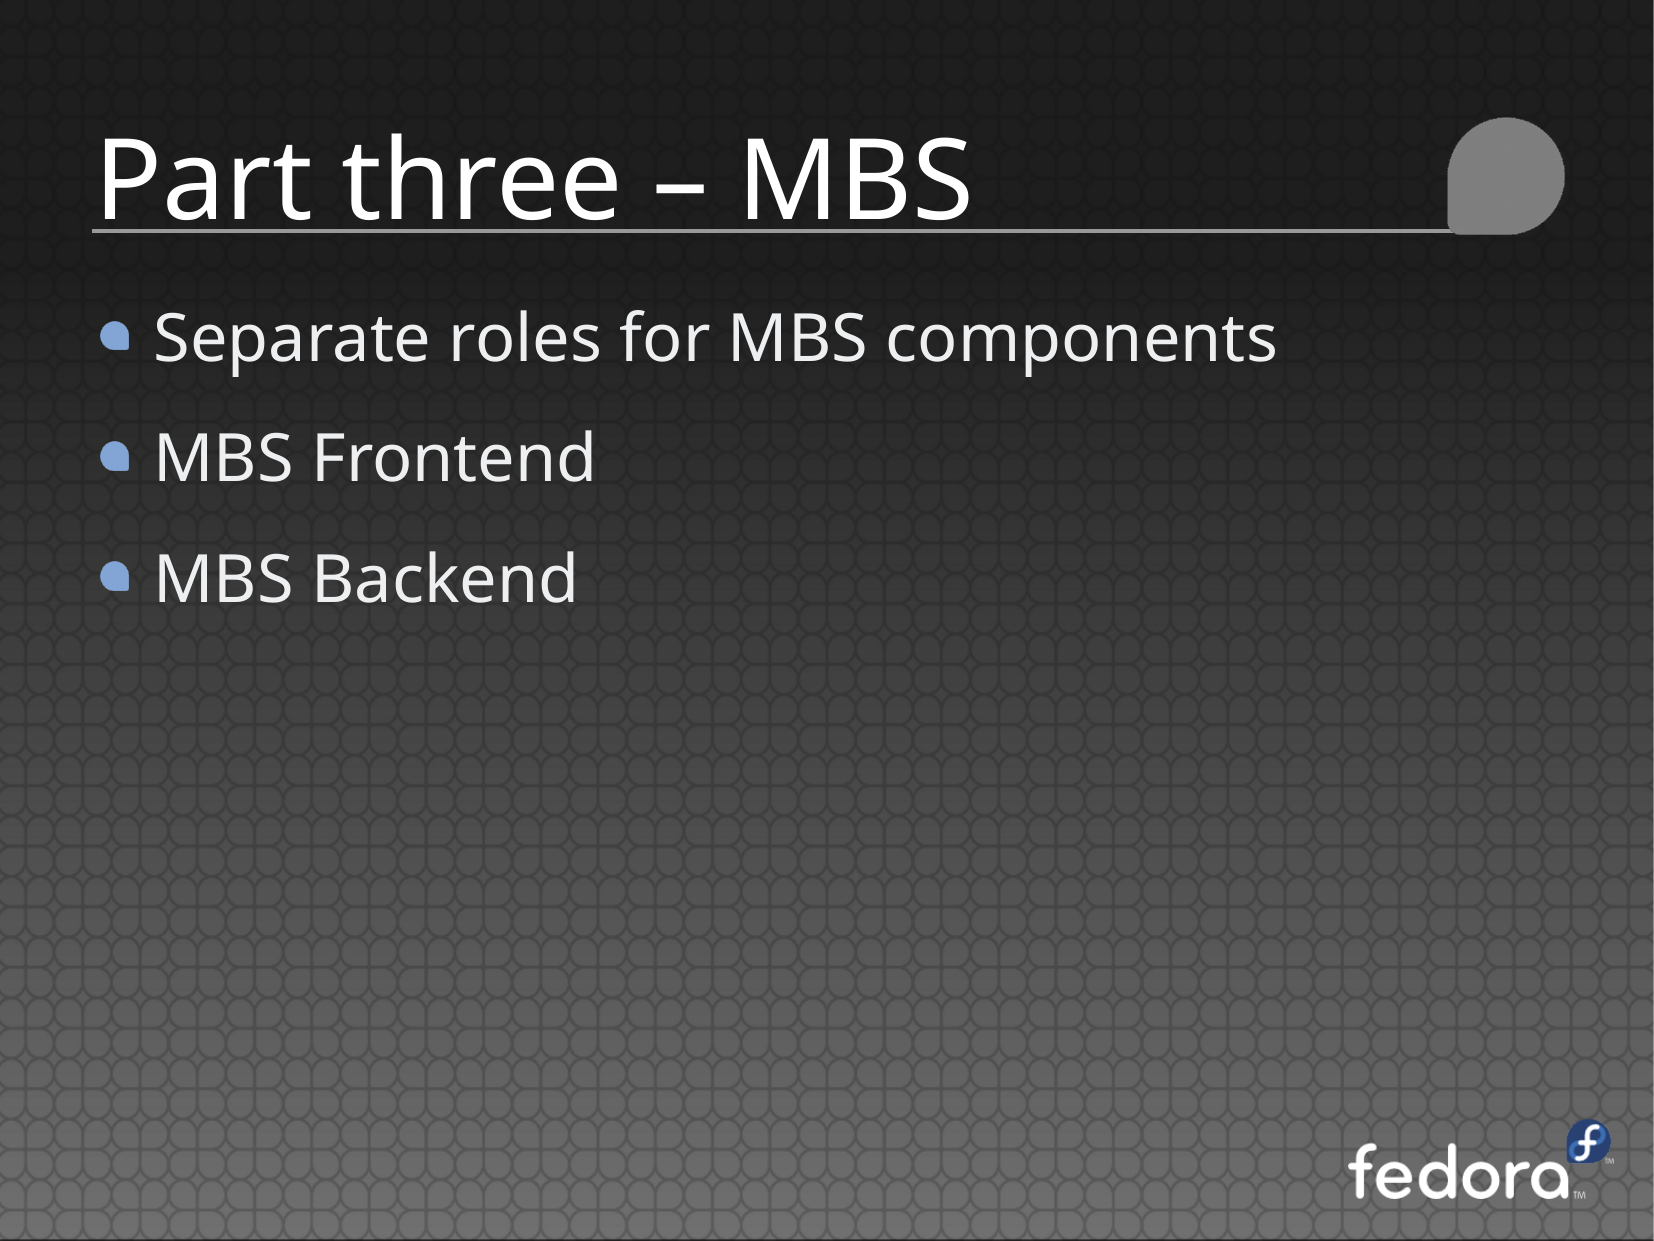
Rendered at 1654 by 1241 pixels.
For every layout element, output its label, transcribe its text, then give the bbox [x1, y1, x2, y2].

title Part three – MBS [94, 100, 1426, 251]
list Separate roles for MBS components MBS Frontend MBS Backend [82, 290, 1571, 1094]
picture [0, 0, 1654, 1241]
